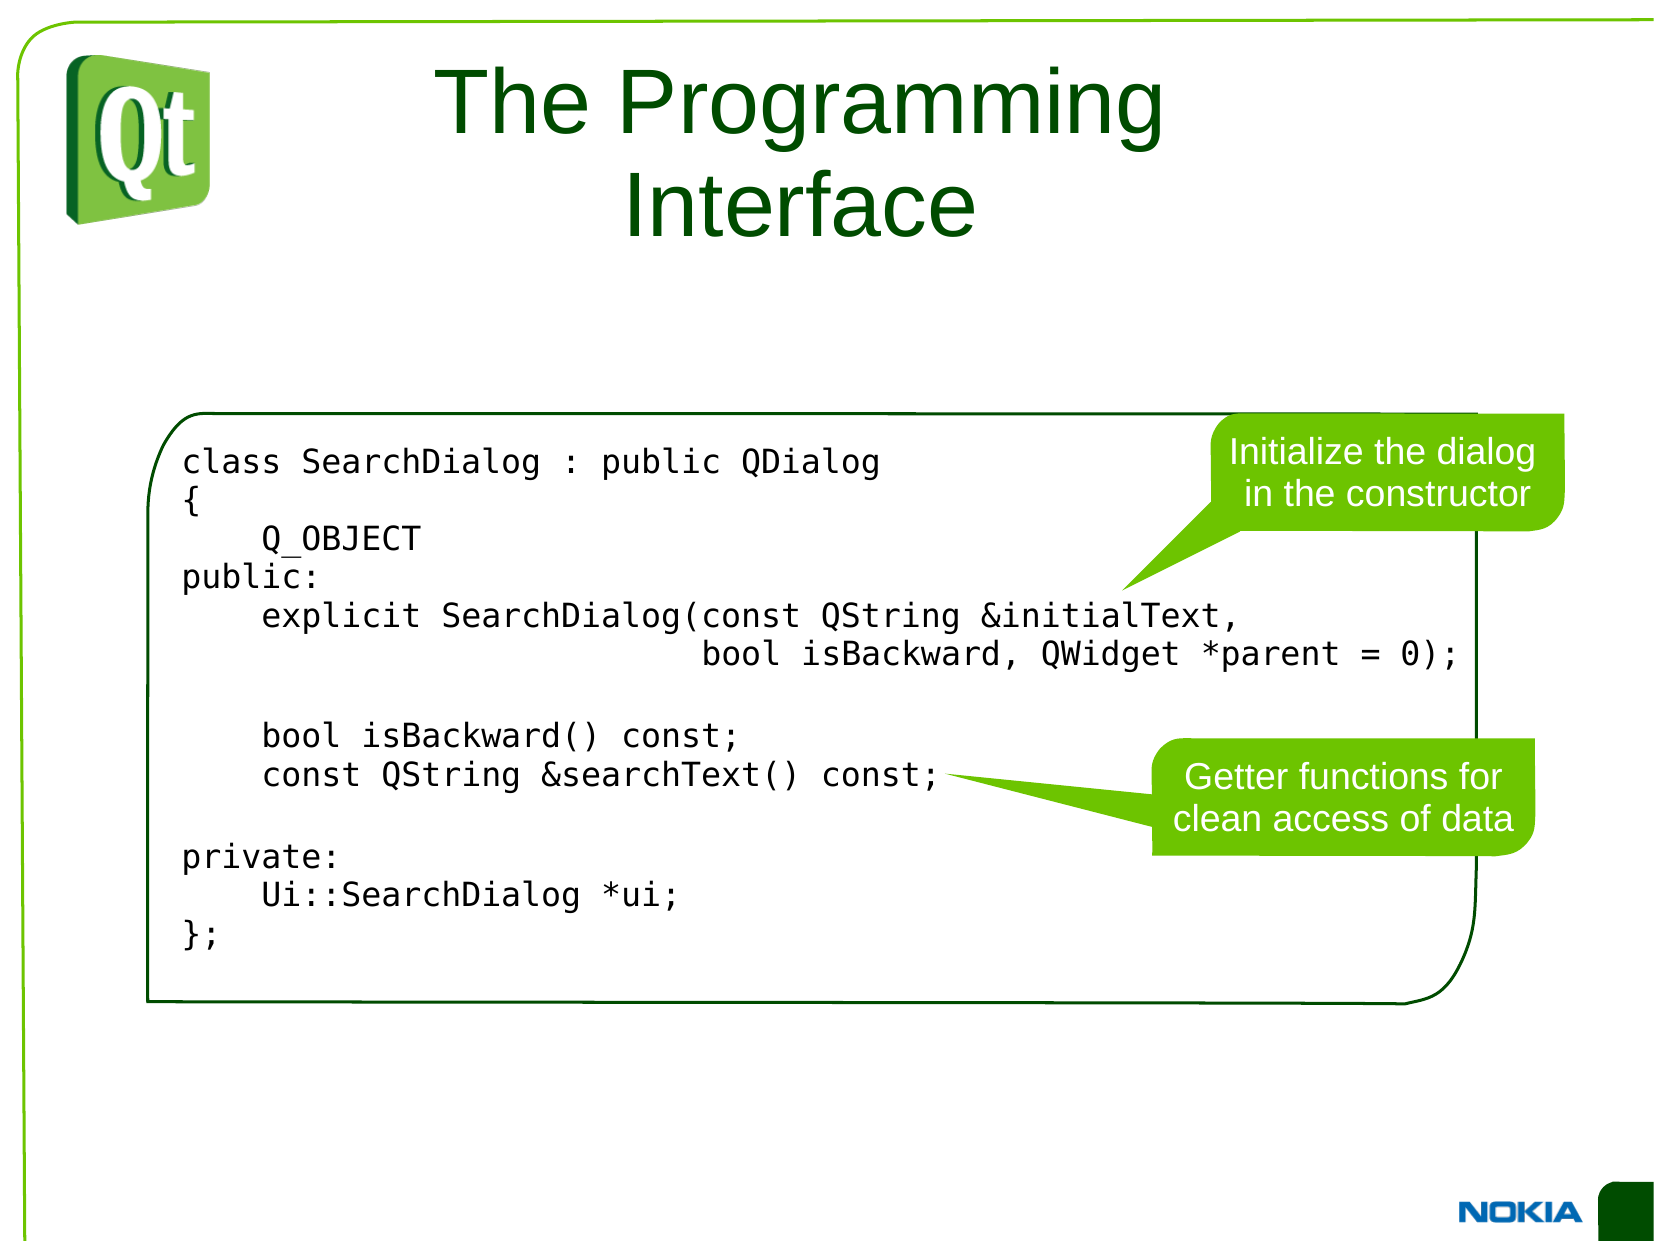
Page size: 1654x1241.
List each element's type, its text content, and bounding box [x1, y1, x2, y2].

text_box class SearchDialog : public QDialog { Q_OBJECT public: explicit SearchDialog(const QString &initialText, bool isBackward, QWidget *parent = 0); bool isBackward() const; const QString &searchText() const; private: Ui::SearchDialog *ui; }; [166, 435, 1474, 961]
text_box [1122, 501, 1241, 591]
picture [66, 55, 210, 225]
text_box Getter functions for clean access of data [1151, 738, 1536, 857]
title The Programming Interface [263, 49, 1339, 257]
picture [1459, 1201, 1583, 1223]
text_box Initialize the dialog in the constructor [1210, 413, 1565, 532]
text_box [944, 773, 1152, 827]
